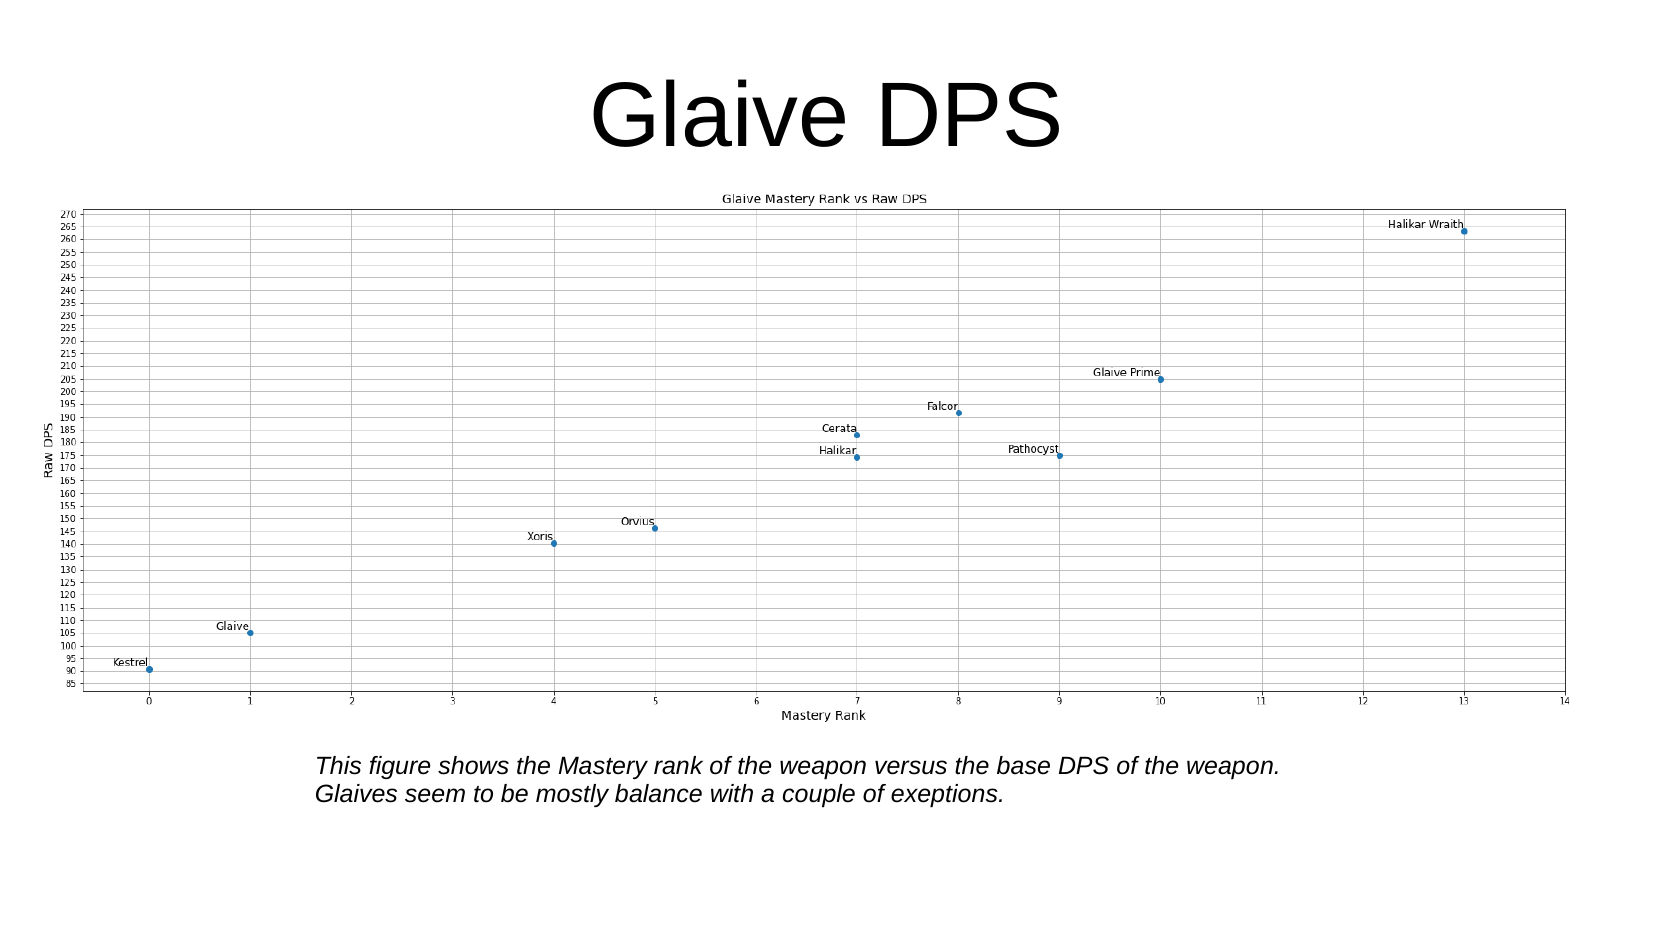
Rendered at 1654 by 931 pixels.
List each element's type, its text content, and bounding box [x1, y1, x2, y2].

title Glaive DPS [82, 37, 1571, 187]
picture [37, 187, 1576, 728]
text_box This figure shows the Mastery rank of the weapon versus the base DPS of the weapon. Glaives seem to be mostly balance with a couple of exeptions. [300, 744, 1299, 816]
